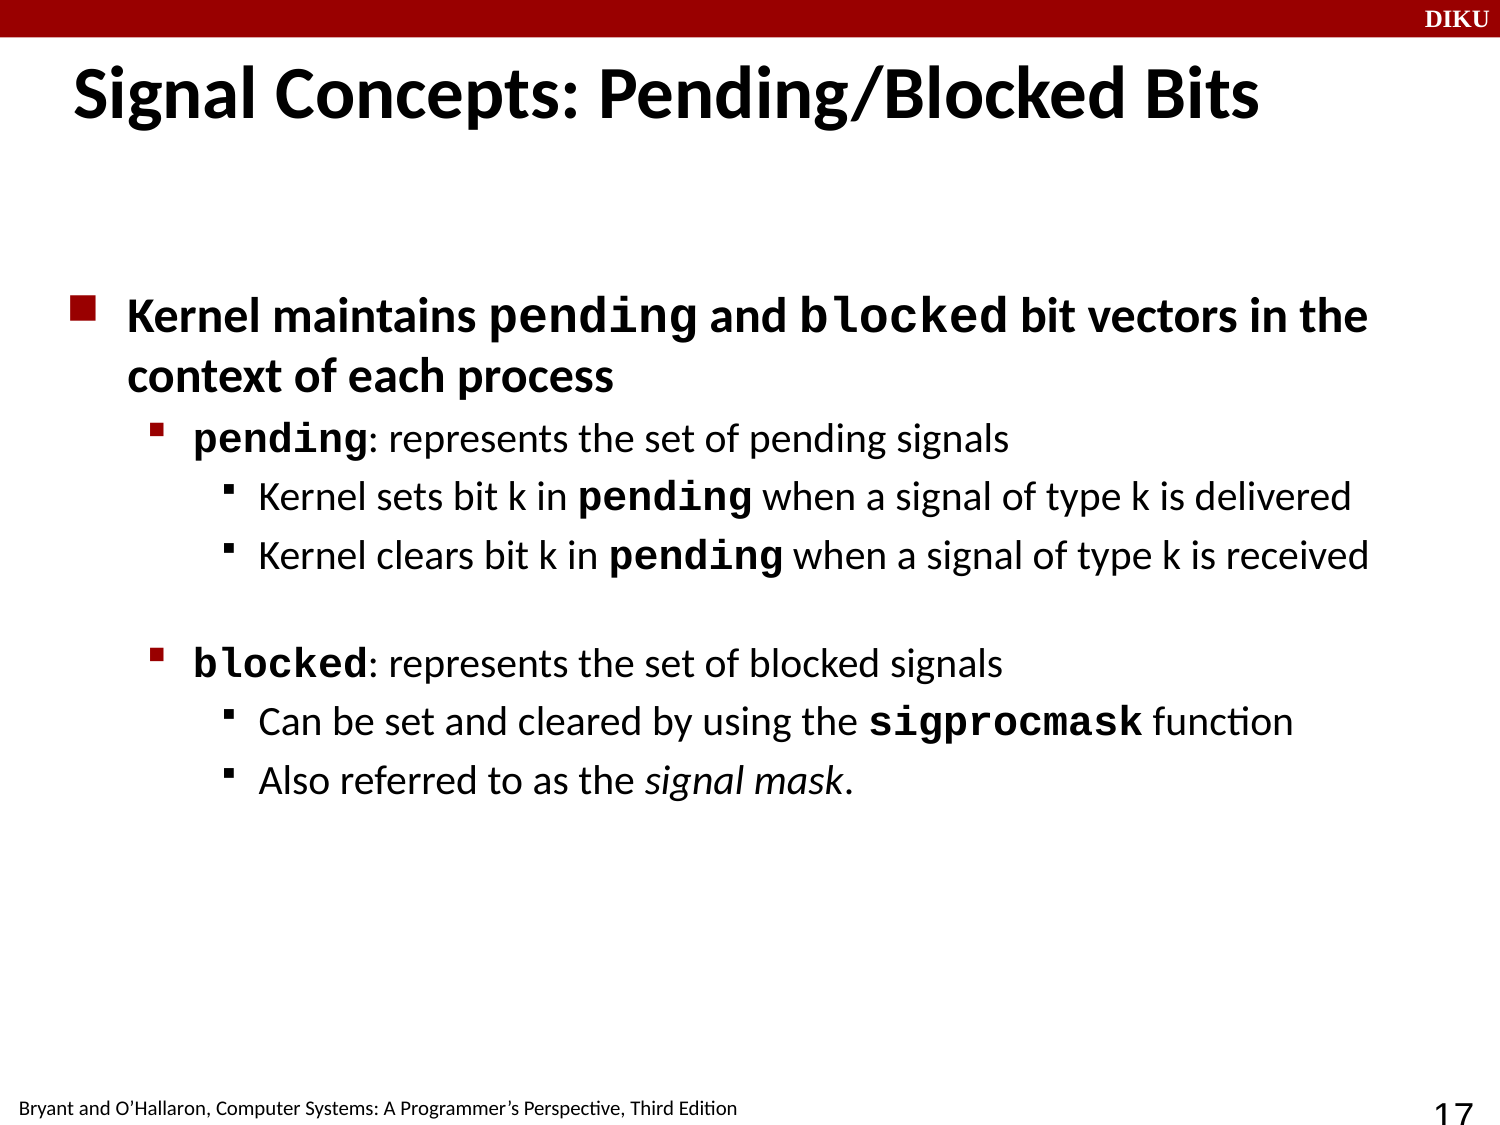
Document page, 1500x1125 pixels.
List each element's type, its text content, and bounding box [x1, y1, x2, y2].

text_box Kernel maintains pending and blocked bit vectors in the context of each process pending: represents the set of pending signals Kernel sets bit k in pending when a signal of type k is delivered Kernel clears bit k in pending when a signal of type k is received blocked: represents the set of blocked signals Can be set and cleared by using the sigprocmask function Also referred to as the signal mask. [56, 275, 1438, 882]
text_box Signal Concepts: Pending/Blocked Bits [58, 71, 1304, 197]
